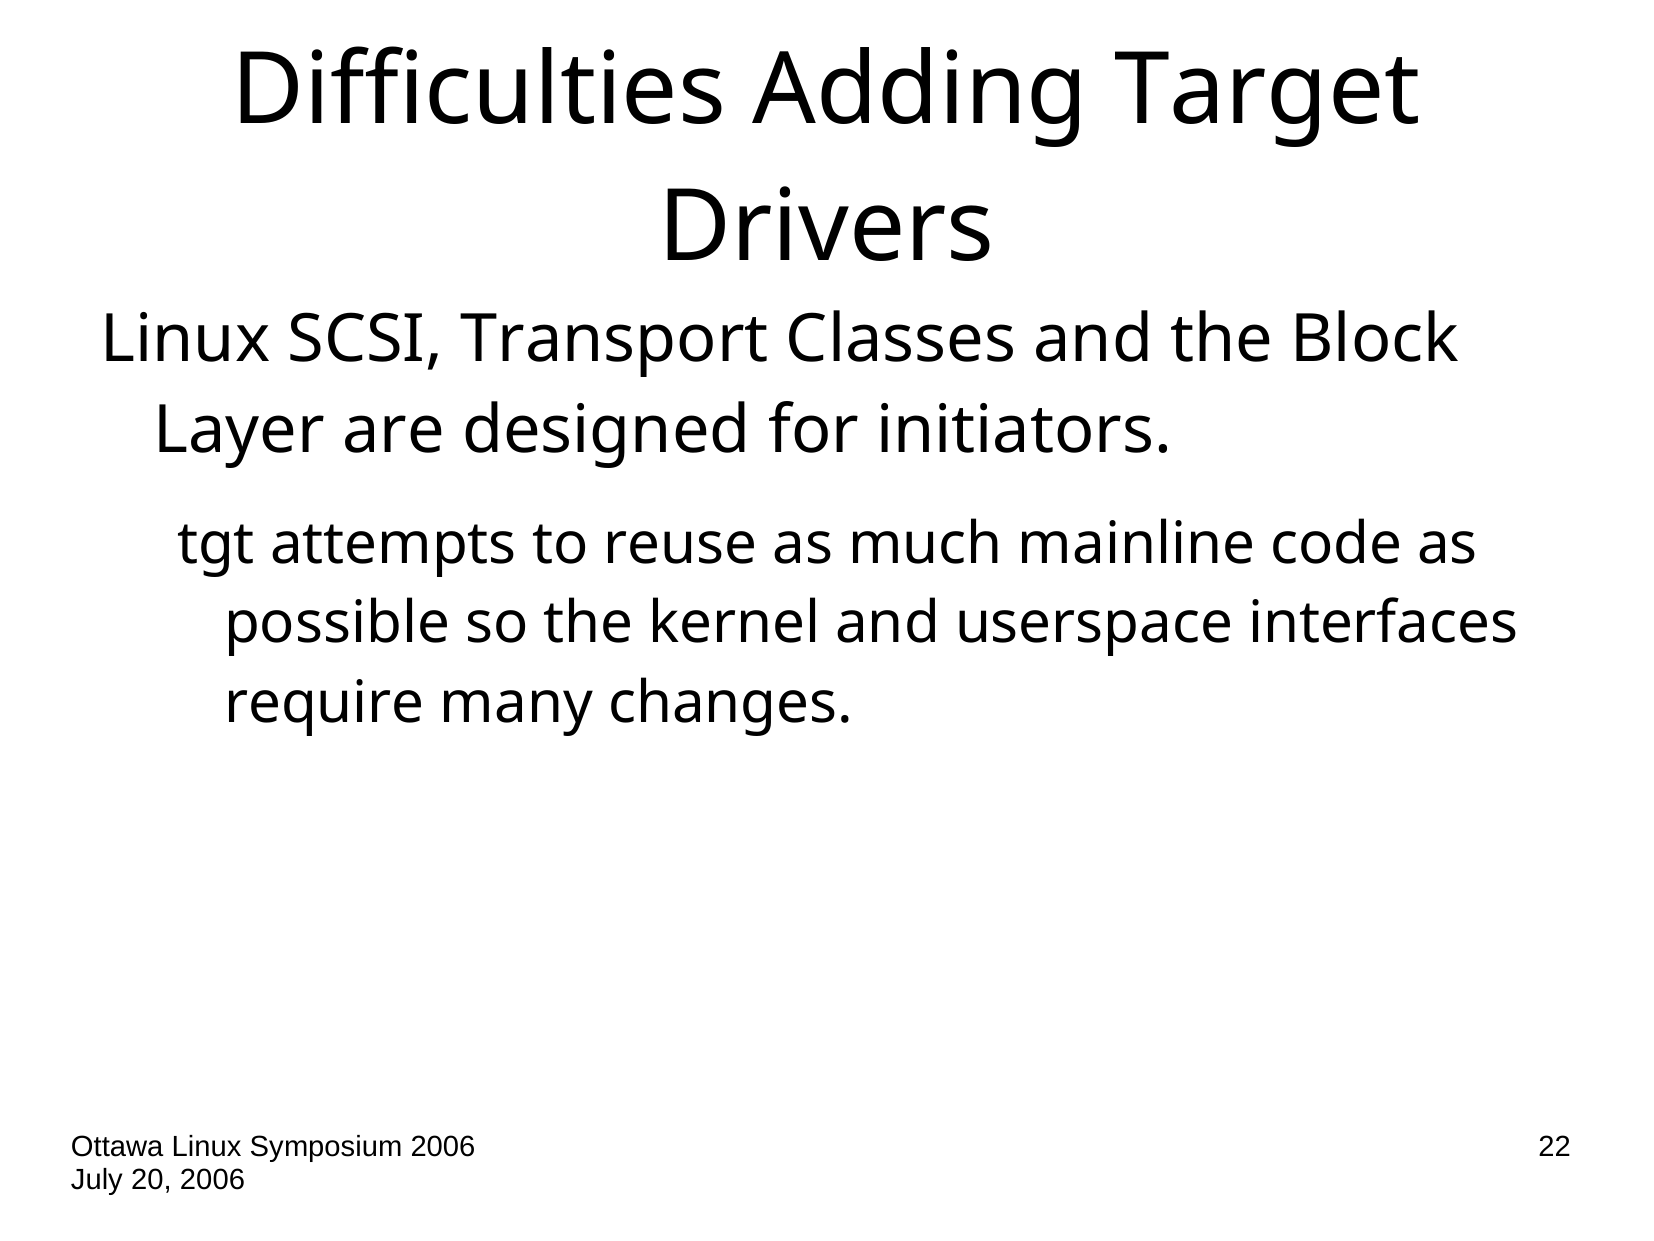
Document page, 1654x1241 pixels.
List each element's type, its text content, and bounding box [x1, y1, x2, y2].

list Linux SCSI, Transport Classes and the Block Layer are designed for initiators. tgt attempts to reuse as much mainline code as possible so the kernel and userspace interfaces require many changes. [82, 290, 1571, 1109]
title Difficulties Adding Target Drivers [82, 49, 1571, 257]
